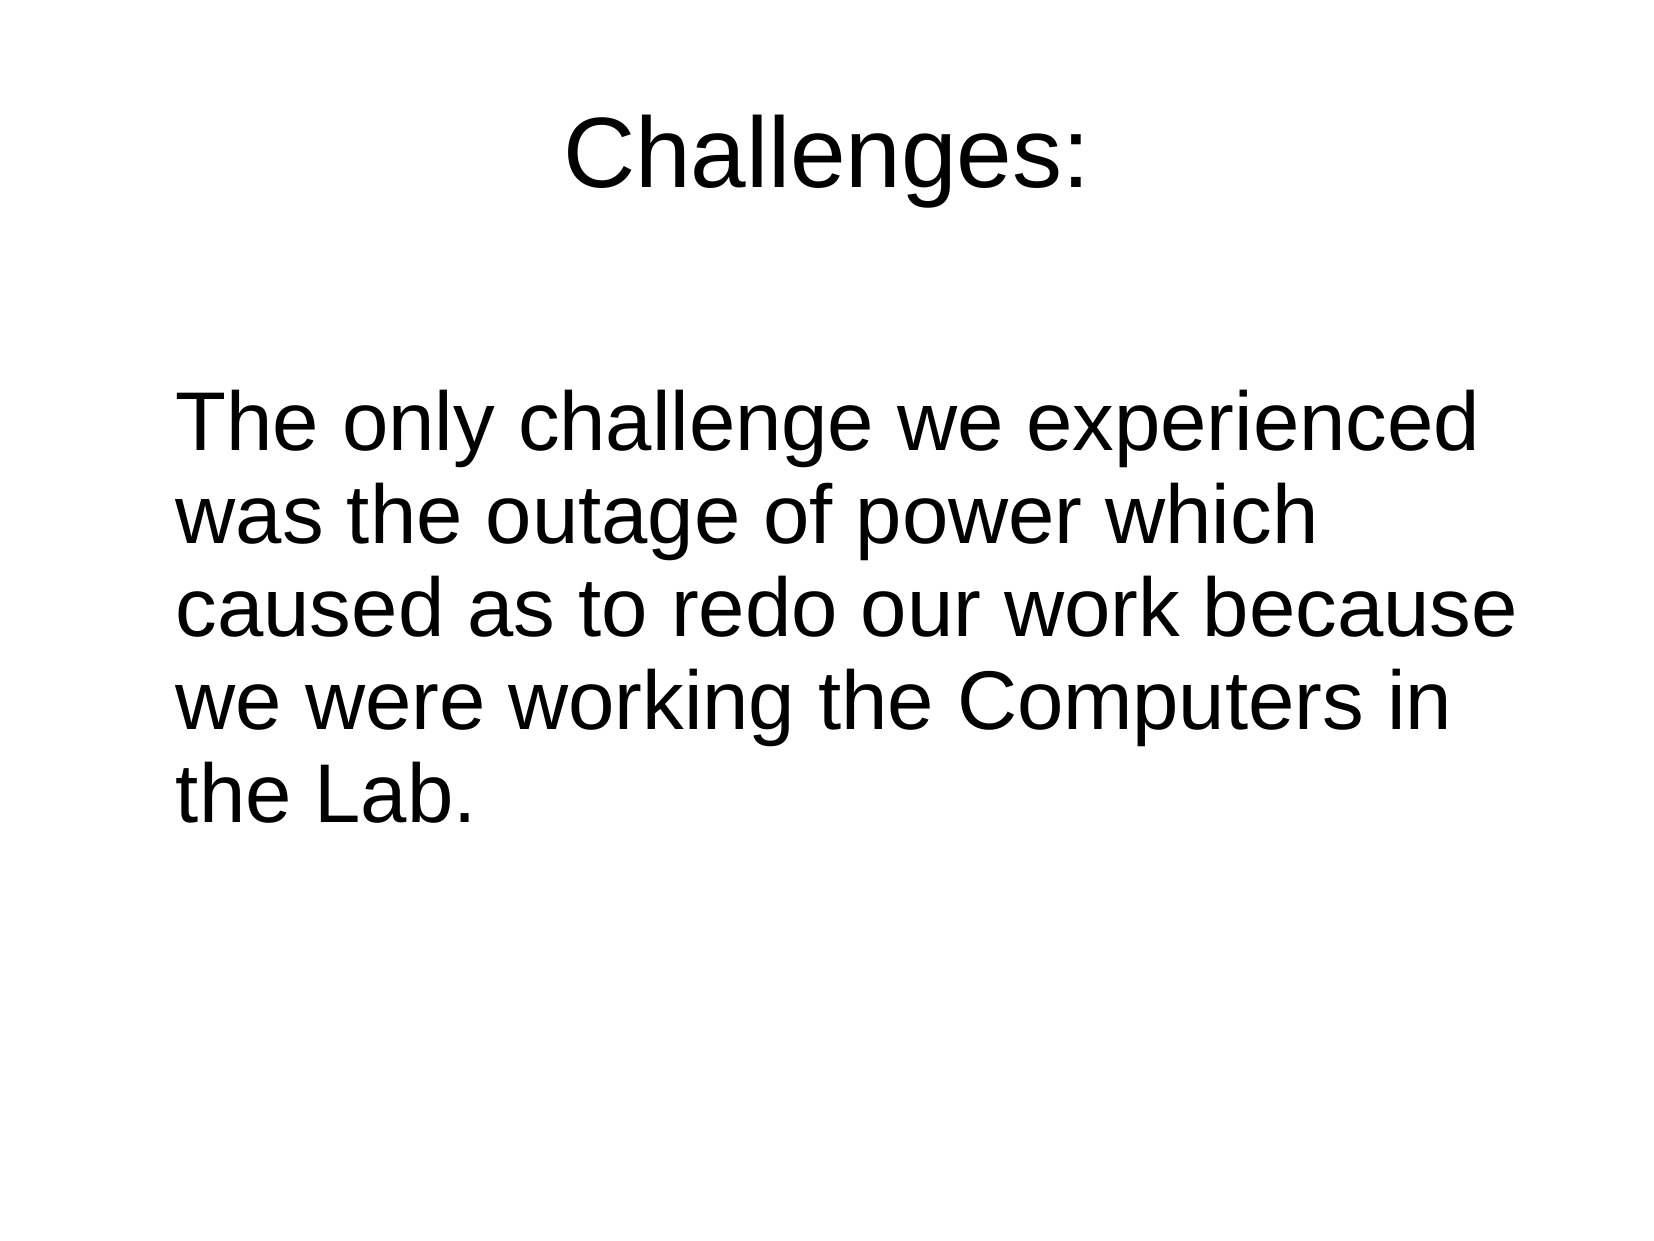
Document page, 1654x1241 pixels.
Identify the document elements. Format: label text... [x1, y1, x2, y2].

list The only challenge we experienced was the outage of power which caused as to redo our work because we were working the Computers in the Lab. [105, 375, 1561, 1095]
title Challenges: [82, 49, 1571, 257]
